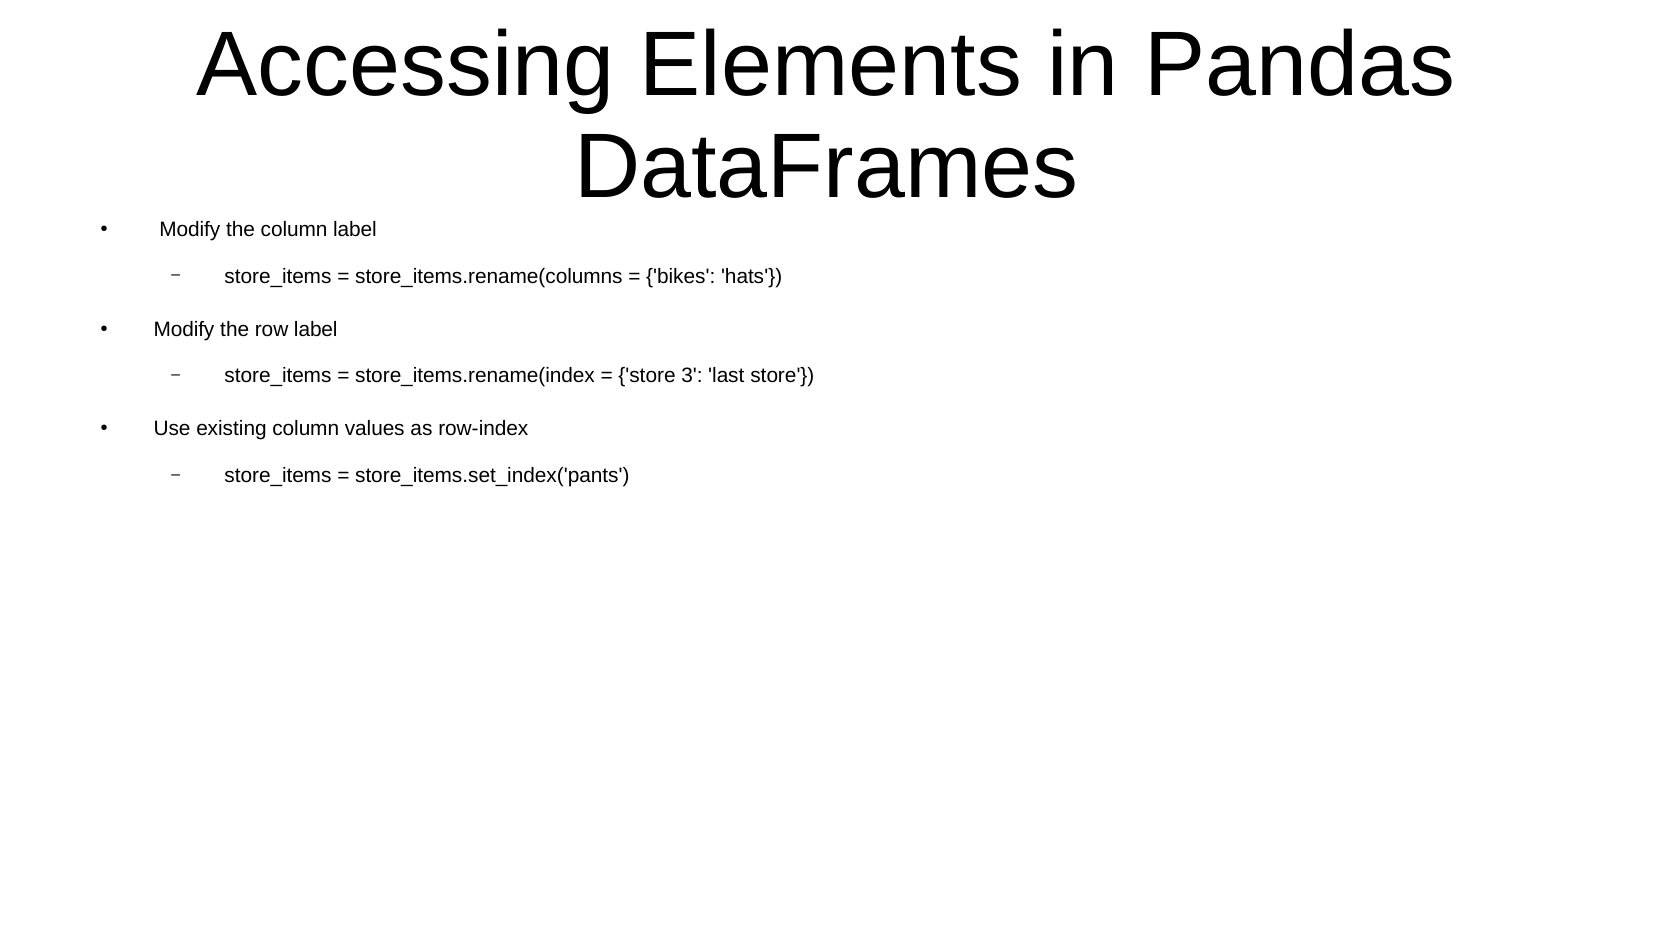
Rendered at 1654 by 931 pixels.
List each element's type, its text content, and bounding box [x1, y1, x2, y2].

title Accessing Elements in Pandas DataFrames [82, 12, 1571, 217]
list Modify the column label store_items = store_items.rename(columns = {'bikes': 'hats'}) Modify the row label store_items = store_items.rename(index = {'store 3': 'last store'}) Use existing column values as row-index store_items = store_items.set_index('pants') [82, 217, 1606, 901]
